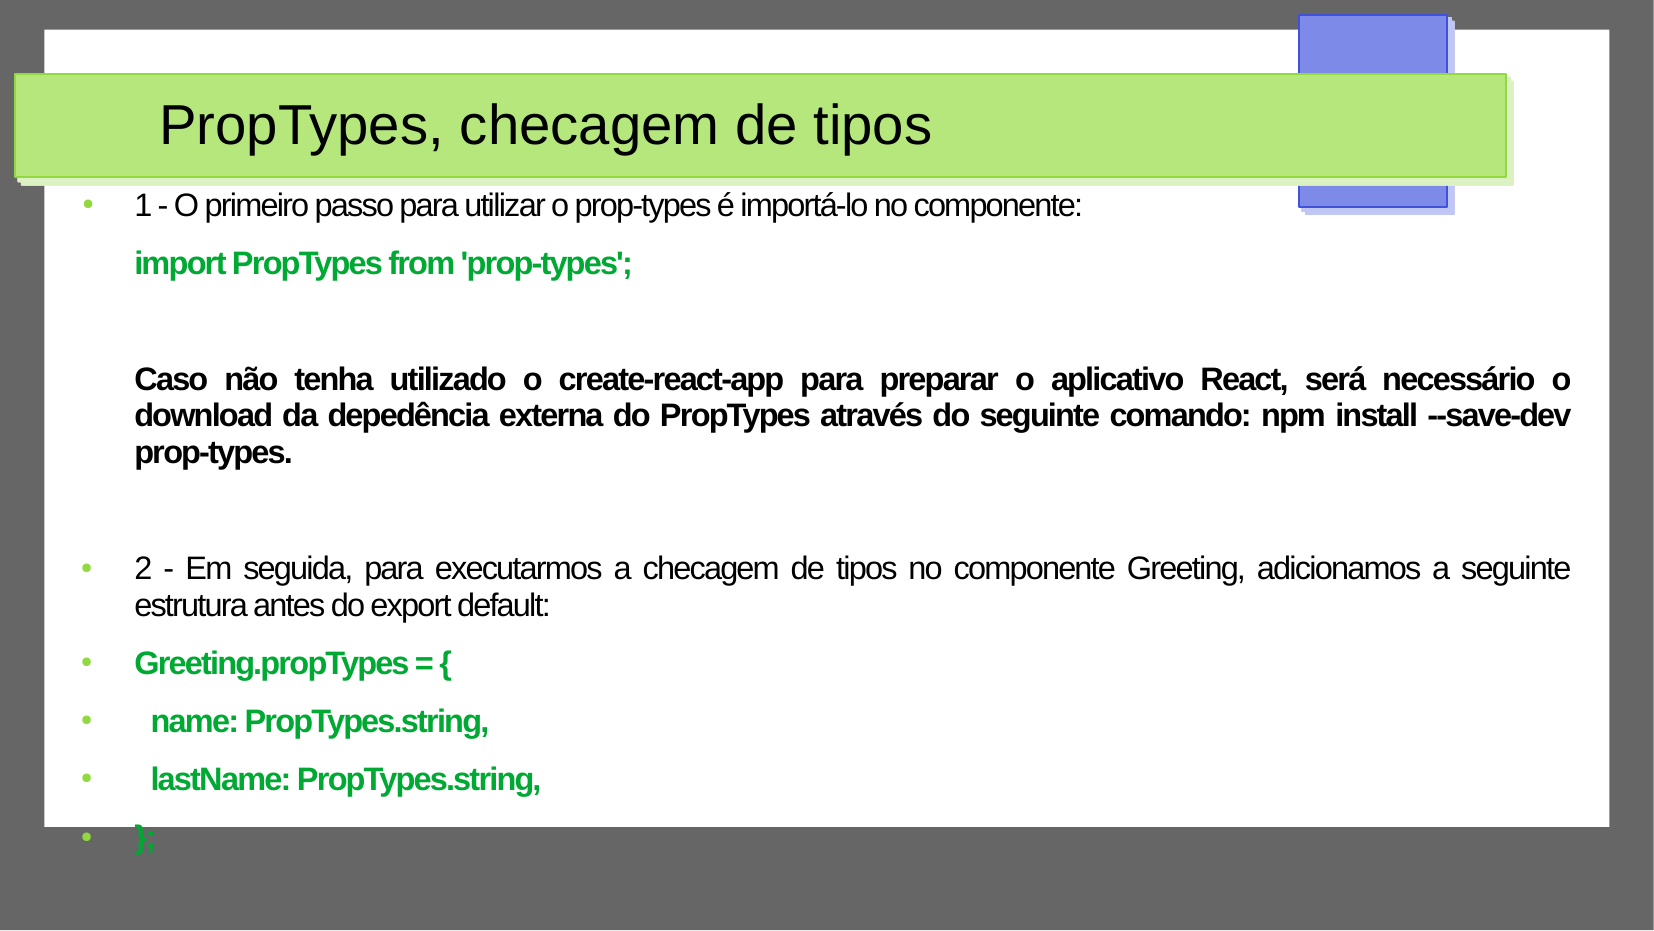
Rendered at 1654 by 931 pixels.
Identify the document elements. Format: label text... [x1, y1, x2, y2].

list 1 - O primeiro passo para utilizar o prop-types é importá-lo no componente: import PropTypes from 'prop-types'; Caso não tenha utilizado o create-react-app para preparar o aplicativo React, será necessário o download da depedência externa do PropTypes através do seguinte comando: npm install --save-dev prop-types. 2 - Em seguida, para executarmos a checagem de tipos no componente Greeting, adicionamos a seguinte estrutura antes do export default: Greeting.propTypes = { name: PropTypes.string, lastName: PropTypes.string, }; [64, 186, 1571, 857]
title PropTypes, checagem de tipos [88, 73, 1506, 178]
